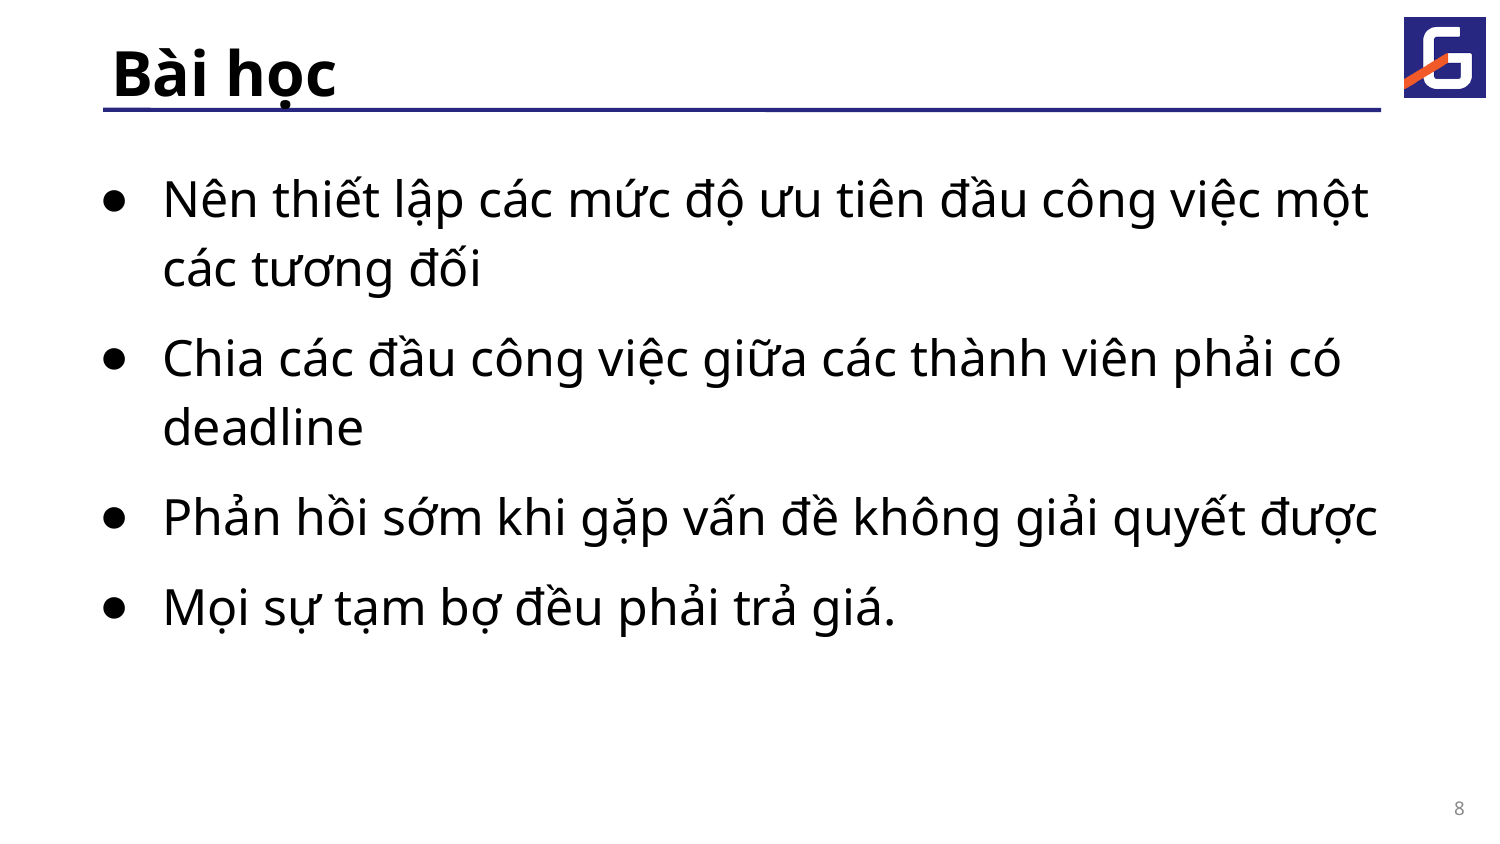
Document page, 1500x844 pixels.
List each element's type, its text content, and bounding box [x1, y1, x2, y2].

slide_number <number> [1389, 777, 1480, 842]
title Bài học [96, 28, 1449, 122]
list Nên thiết lập các mức độ ưu tiên đầu công việc một các tương đối Chia các đầu công việc giữa các thành viên phải có deadline Phản hồi sớm khi gặp vấn đề không giải quyết được Mọi sự tạm bợ đều phải trả giá. [72, 143, 1426, 778]
picture [1404, 17, 1486, 98]
